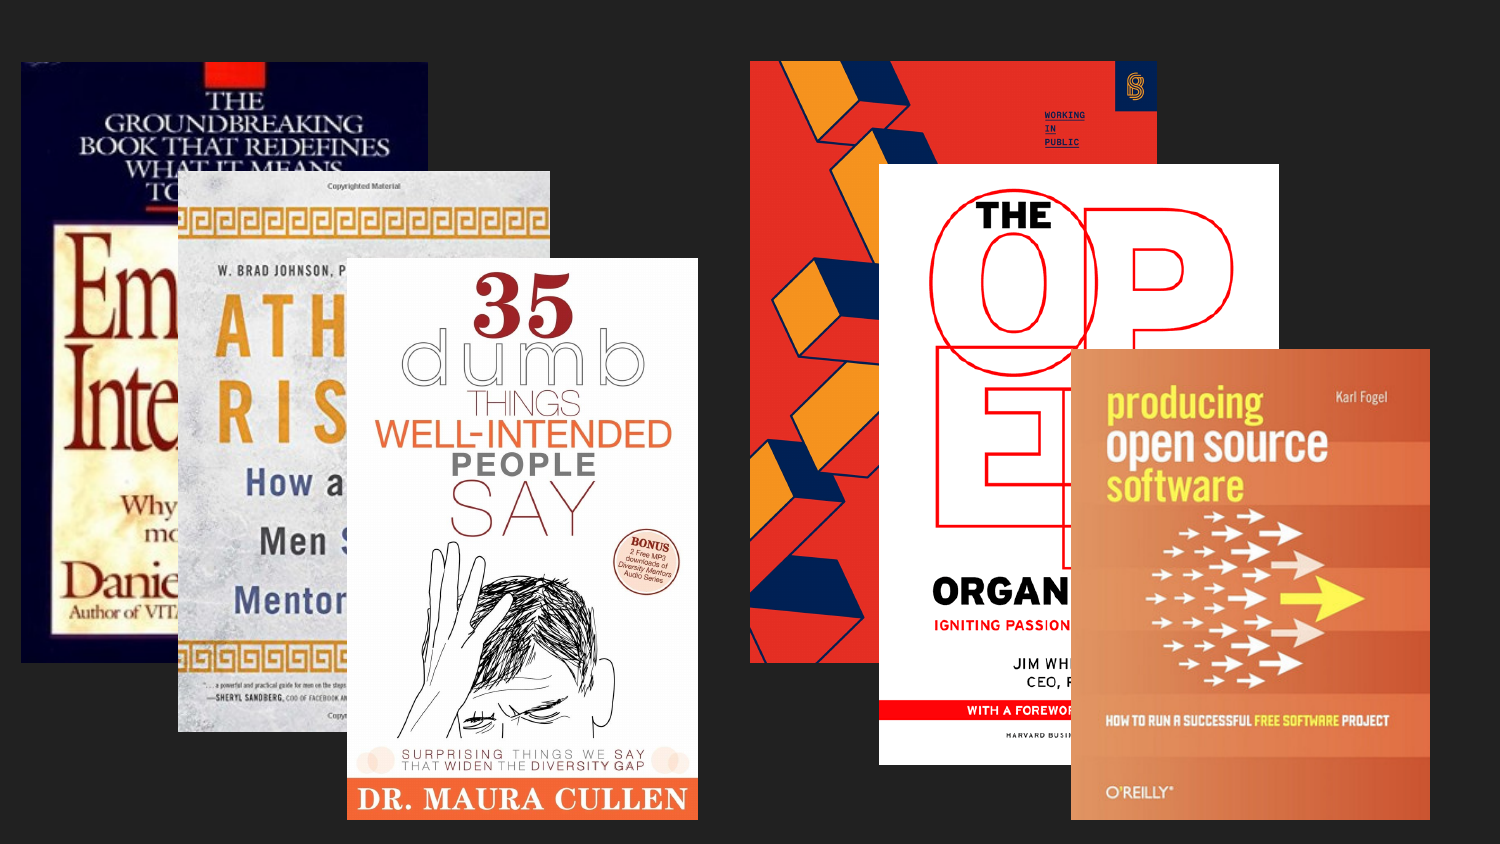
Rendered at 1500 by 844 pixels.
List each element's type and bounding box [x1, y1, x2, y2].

picture [750, 61, 1430, 820]
picture [21, 62, 698, 820]
